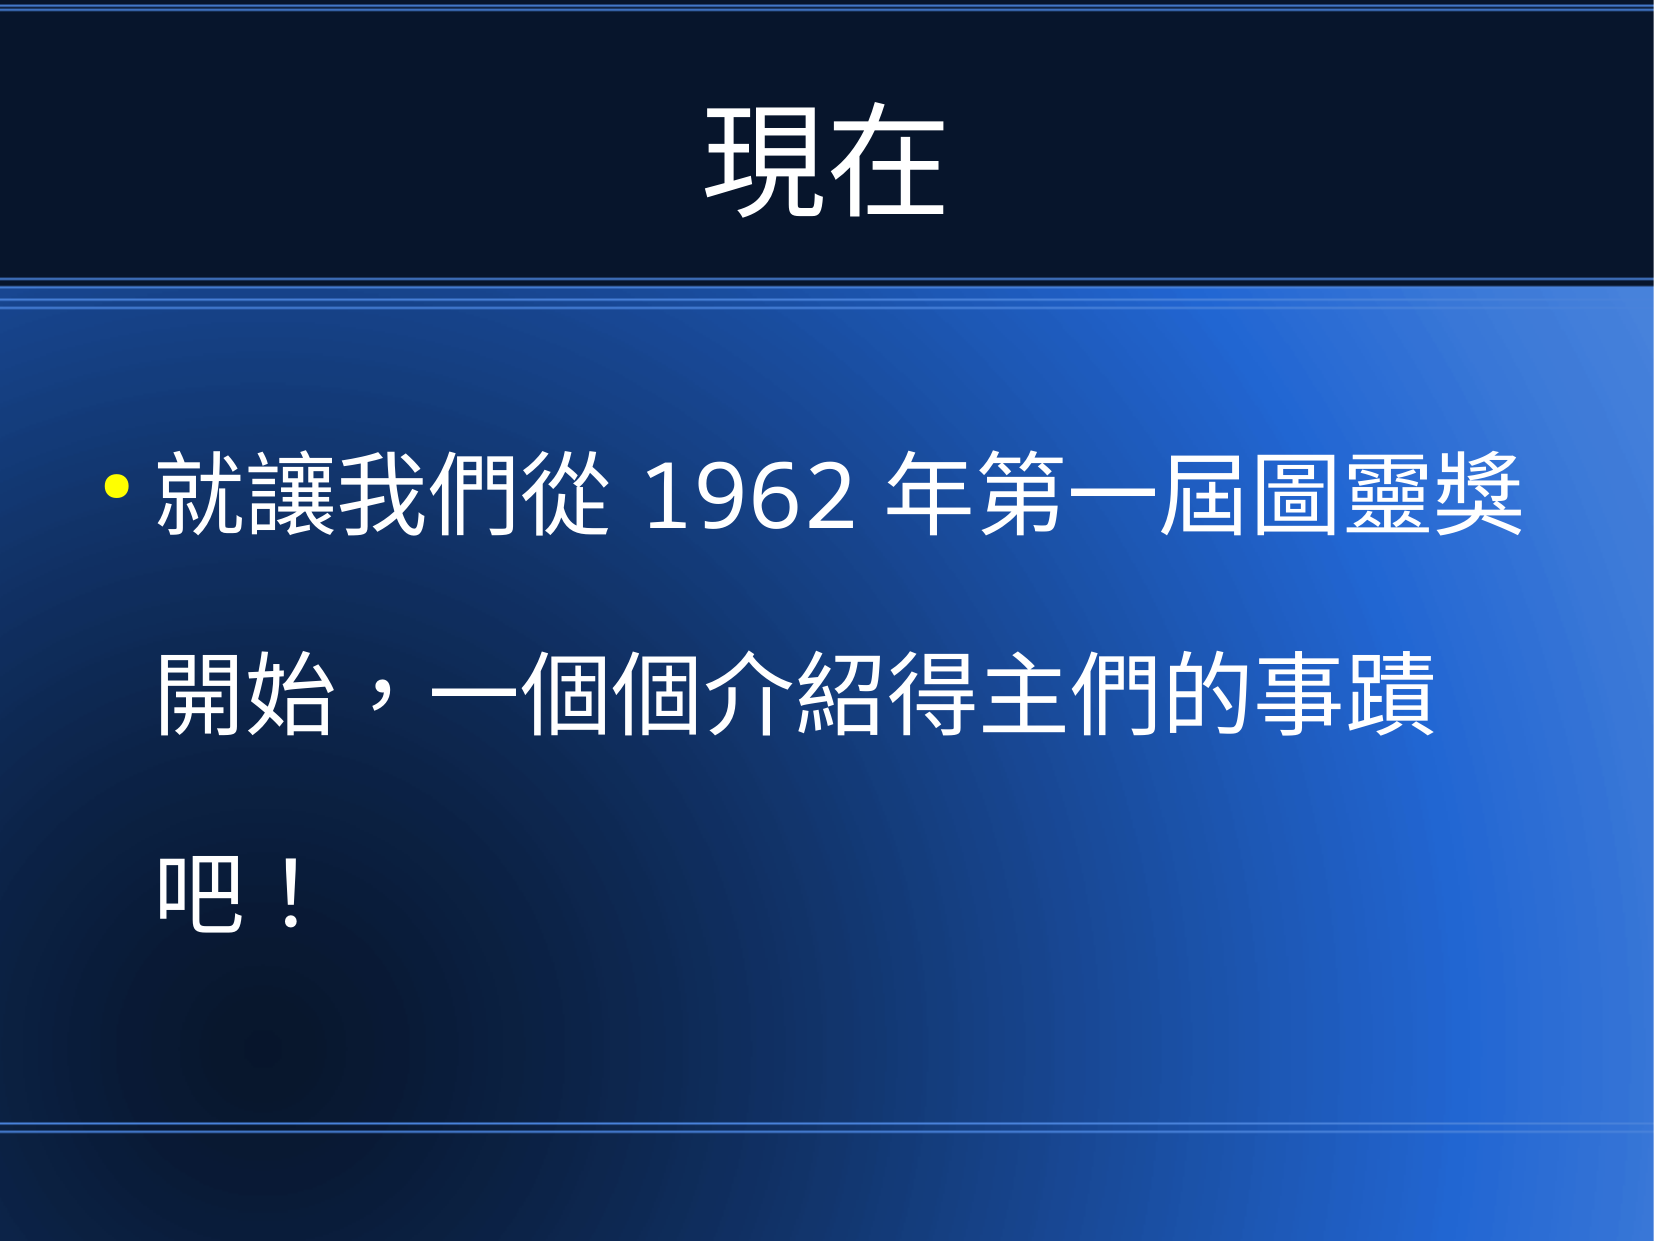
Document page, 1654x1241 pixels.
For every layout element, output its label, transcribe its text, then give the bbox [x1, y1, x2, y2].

title 現在 [82, 49, 1571, 257]
picture [0, 0, 1654, 1241]
list 就讓我們從1962年第一屆圖靈獎開始，一個個介紹得主們的事蹟吧！ [82, 355, 1571, 1241]
